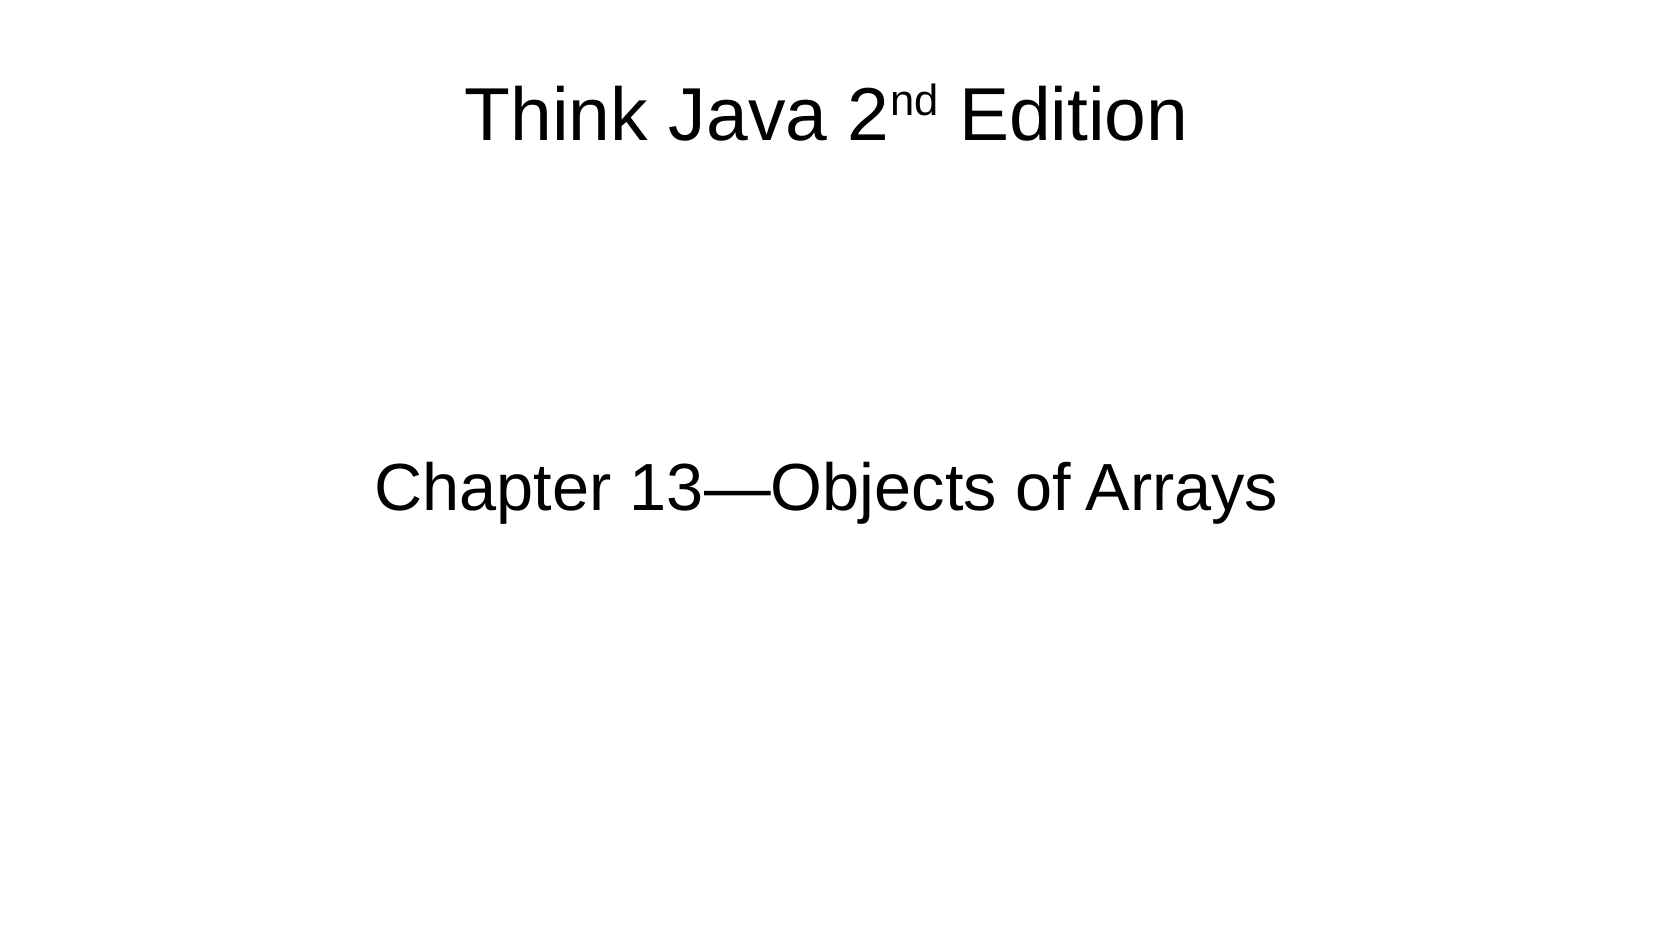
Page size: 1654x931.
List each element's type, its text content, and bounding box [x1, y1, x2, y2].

title Think Java 2nd Edition [82, 37, 1571, 193]
subtitle Chapter 13—Objects of Arrays [82, 217, 1571, 758]
